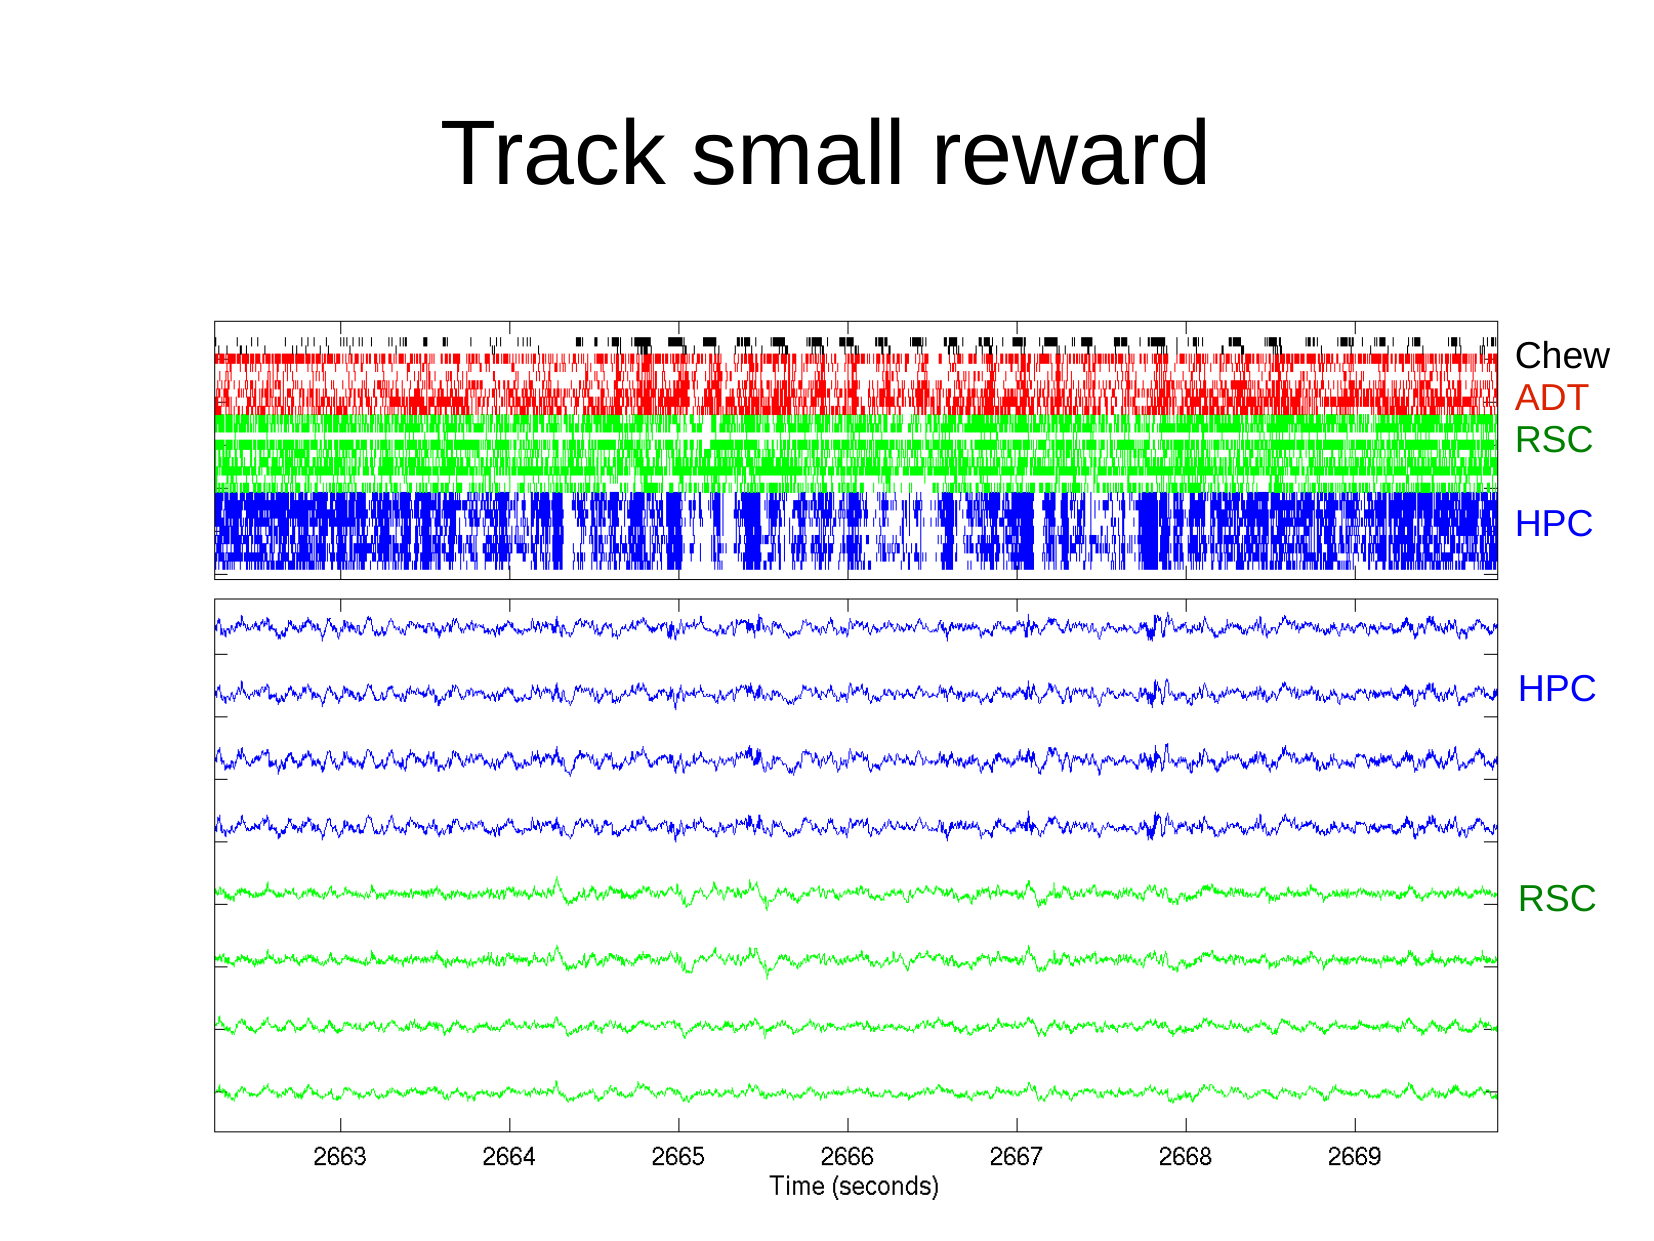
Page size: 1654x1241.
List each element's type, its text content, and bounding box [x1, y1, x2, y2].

title Track small reward [82, 49, 1571, 257]
picture [0, 246, 1654, 1241]
text_box Chew ADT RSC HPC [1500, 327, 1626, 552]
text_box HPC RSC [1503, 660, 1612, 1137]
